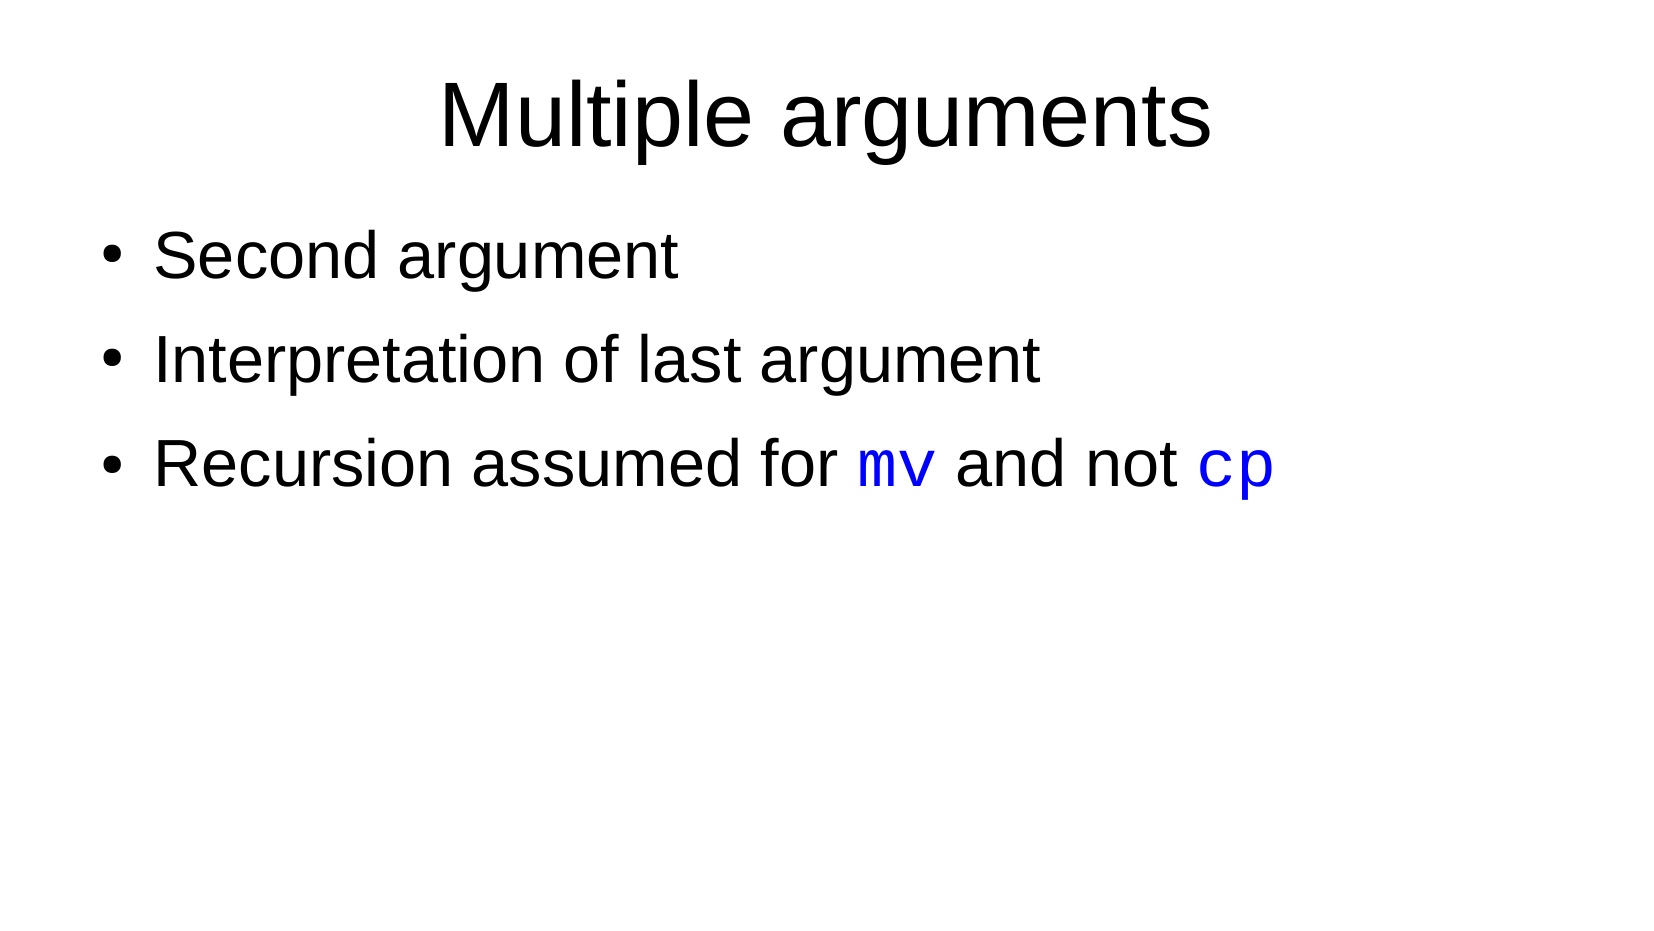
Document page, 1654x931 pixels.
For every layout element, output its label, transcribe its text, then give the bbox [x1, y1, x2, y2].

list Second argument Interpretation of last argument Recursion assumed for mv and not cp [82, 217, 1571, 758]
title Multiple arguments [82, 37, 1571, 193]
